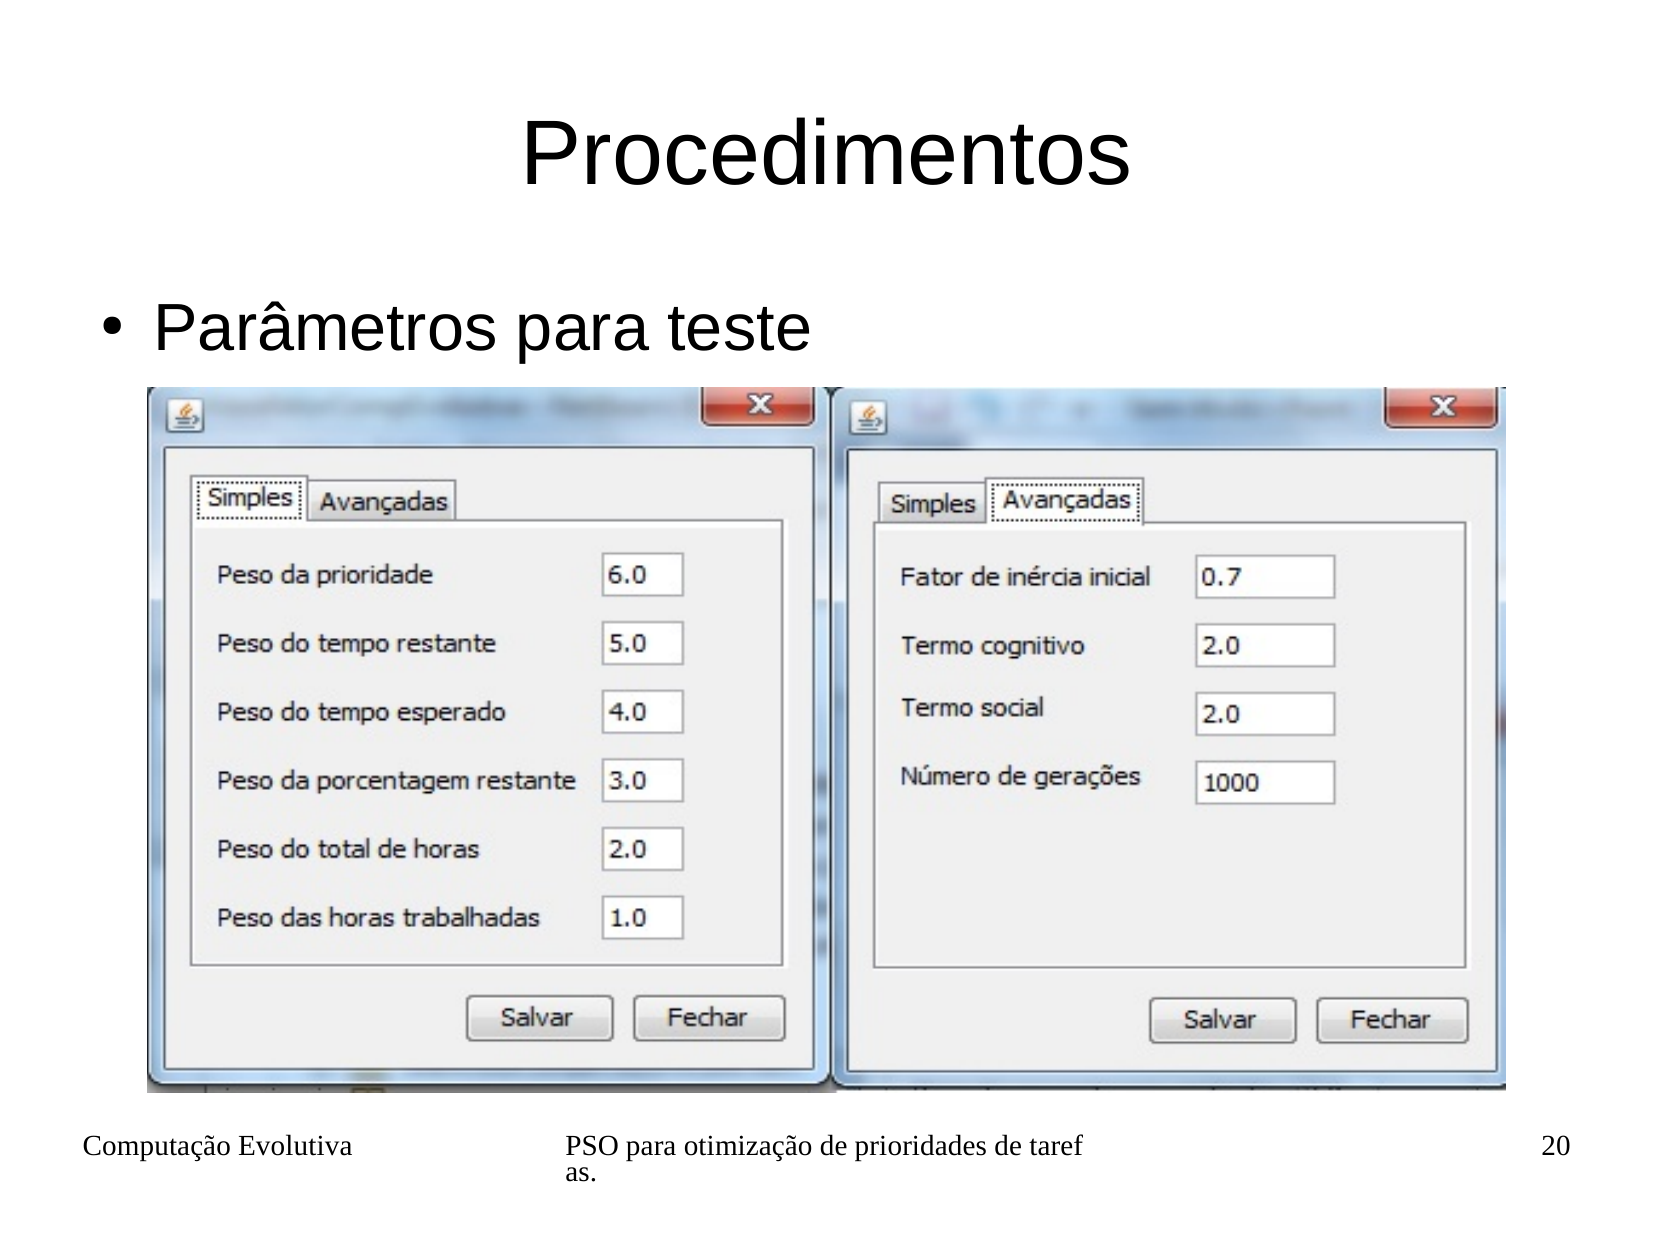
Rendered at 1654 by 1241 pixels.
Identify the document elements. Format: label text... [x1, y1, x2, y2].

title Procedimentos [82, 56, 1571, 250]
list Parâmetros para teste [82, 290, 1571, 1094]
picture [147, 387, 1506, 1093]
